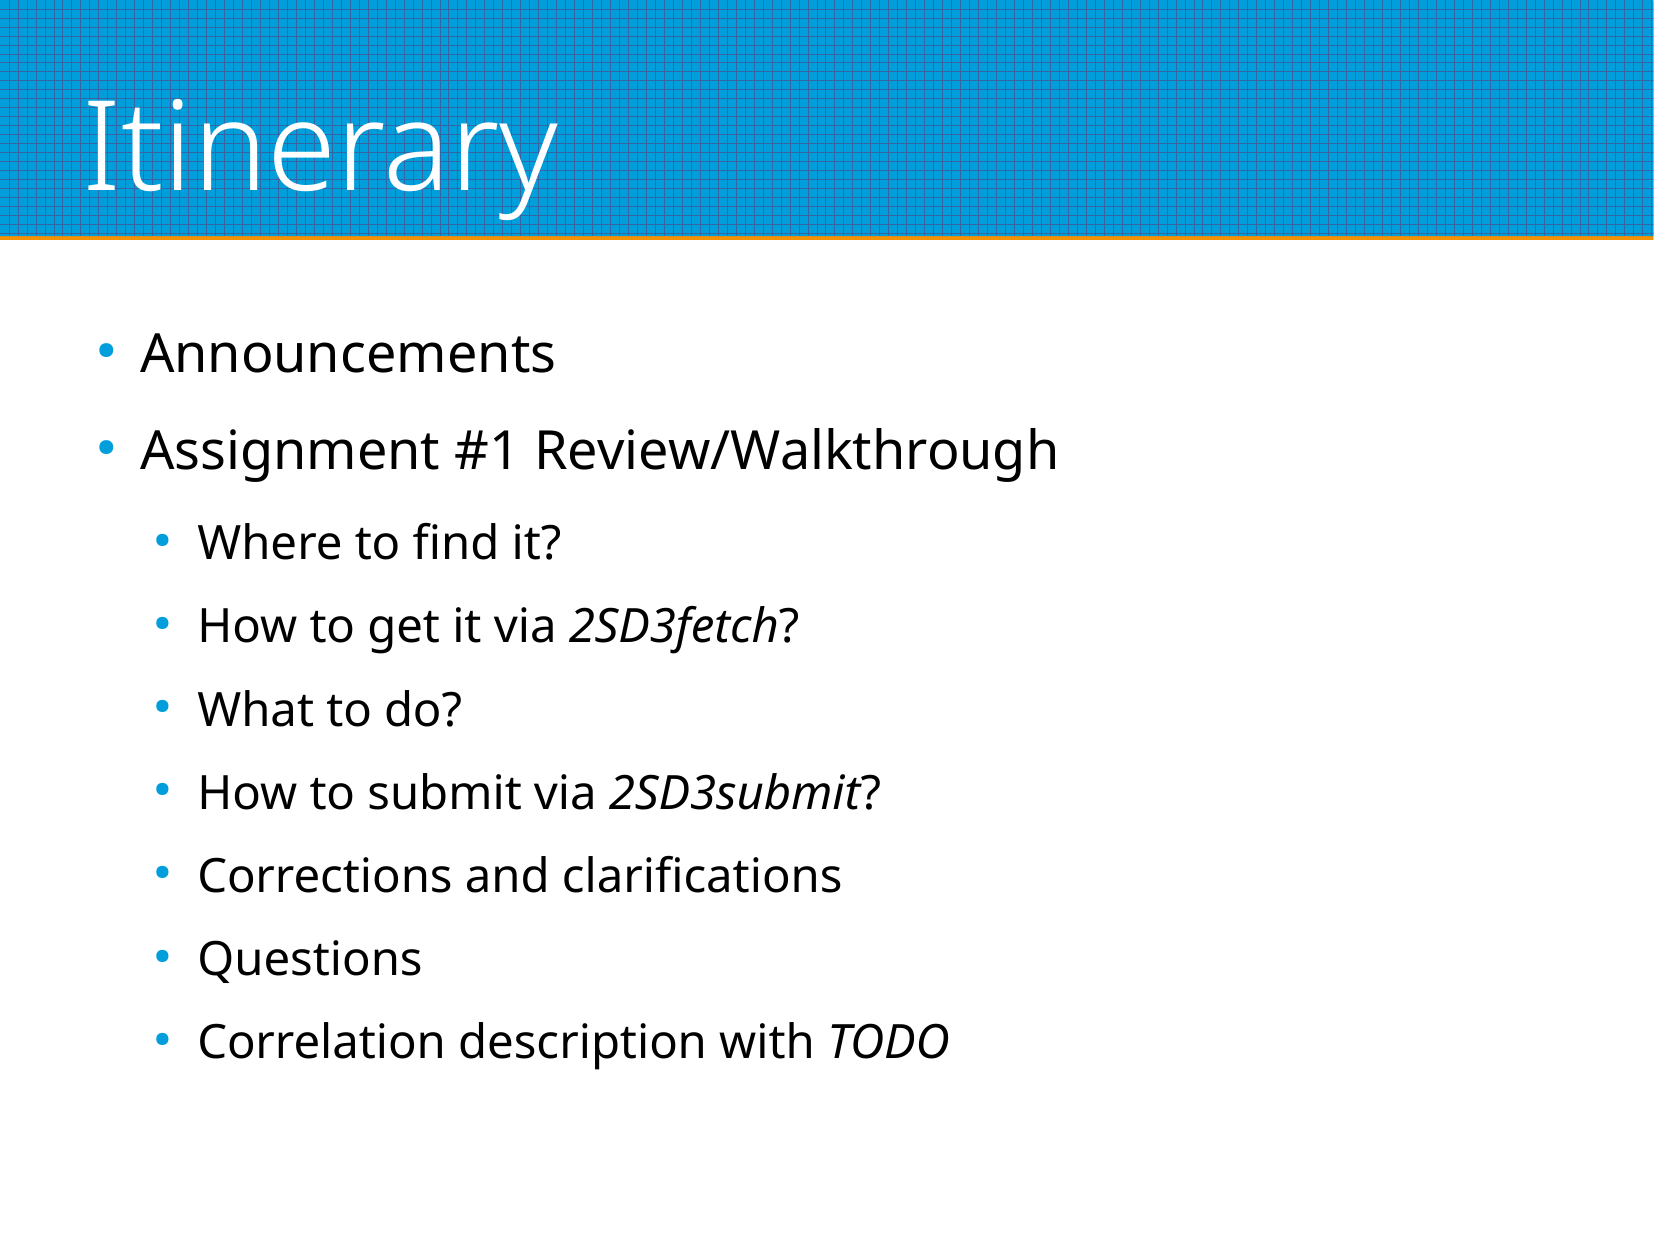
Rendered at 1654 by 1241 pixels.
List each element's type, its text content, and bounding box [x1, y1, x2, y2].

title Itinerary [82, 19, 1571, 227]
list Announcements Assignment #1 Review/Walkthrough Where to find it? How to get it via 2SD3fetch? What to do? How to submit via 2SD3submit? Corrections and clarifications Questions Correlation description with TODO [82, 314, 1563, 1081]
